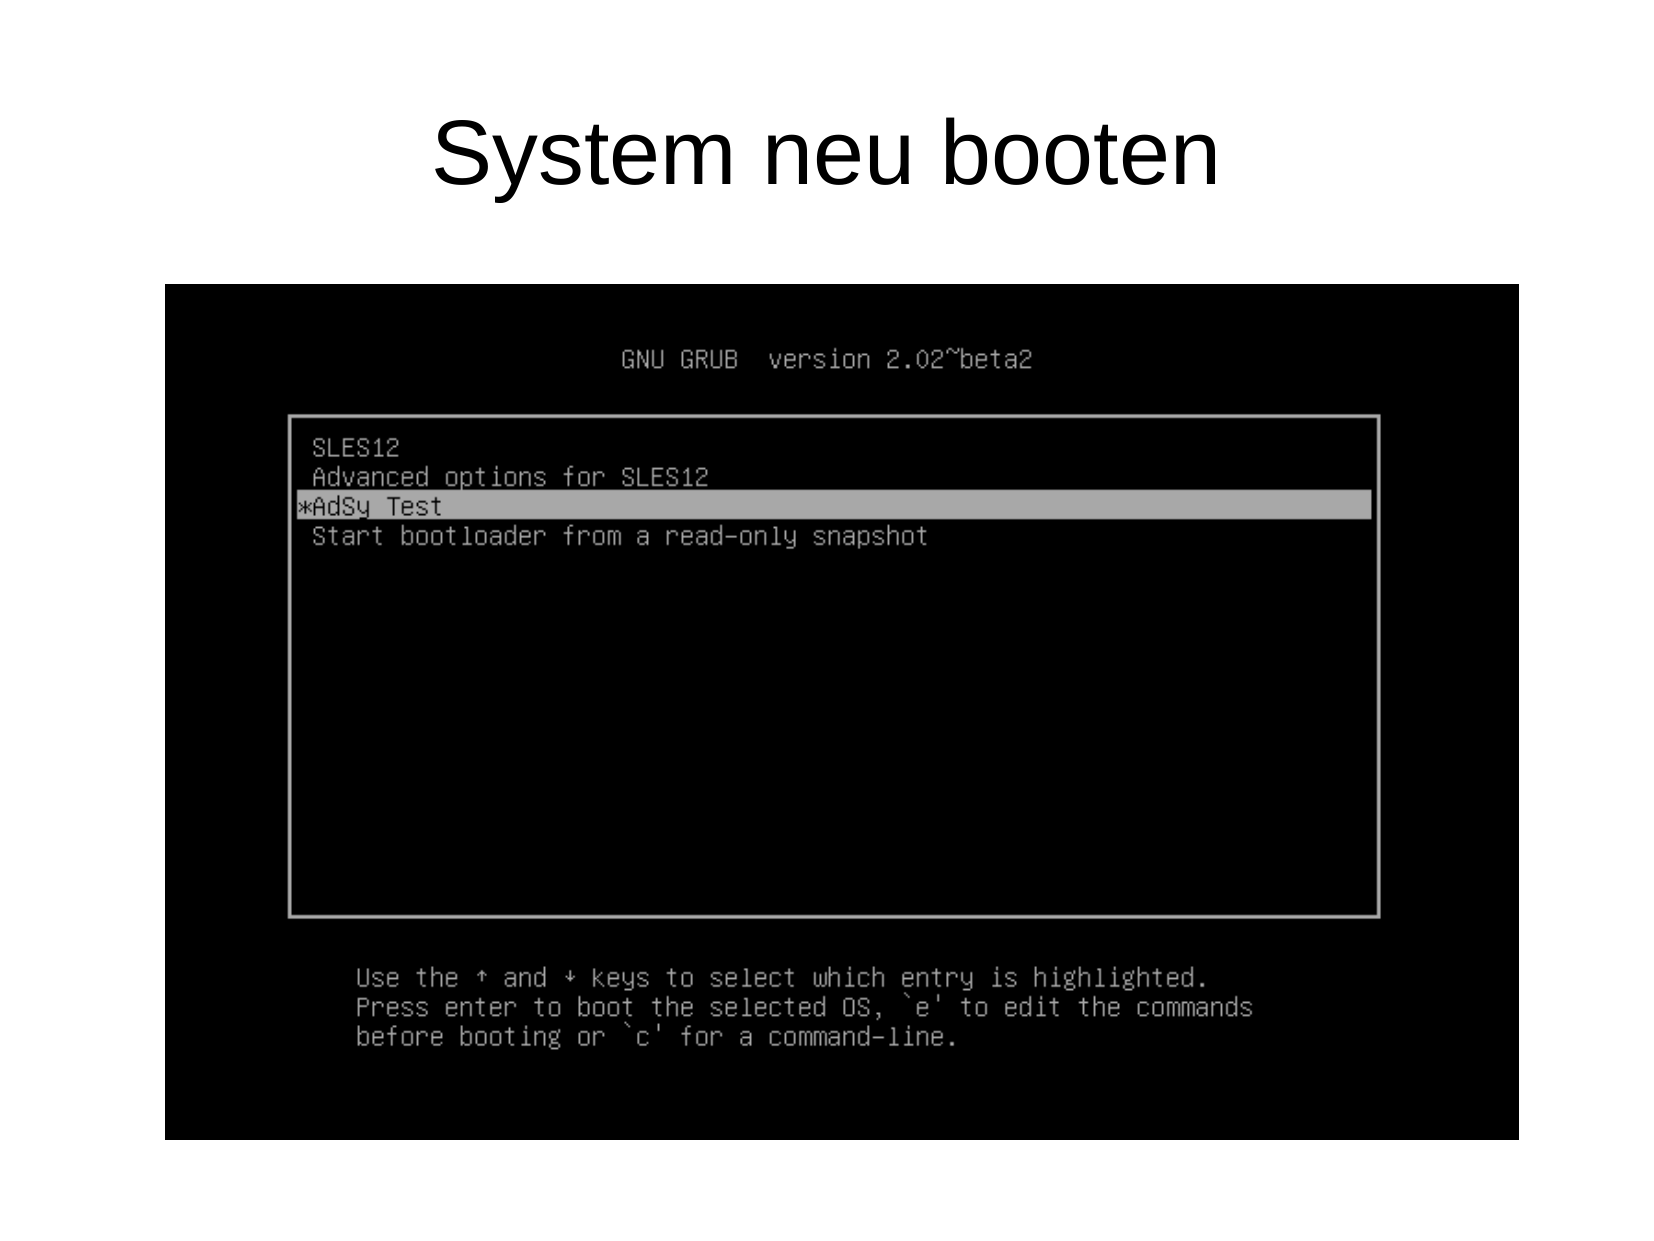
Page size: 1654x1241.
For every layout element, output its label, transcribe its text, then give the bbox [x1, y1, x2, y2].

picture [165, 284, 1519, 1140]
title System neu booten [82, 49, 1571, 257]
